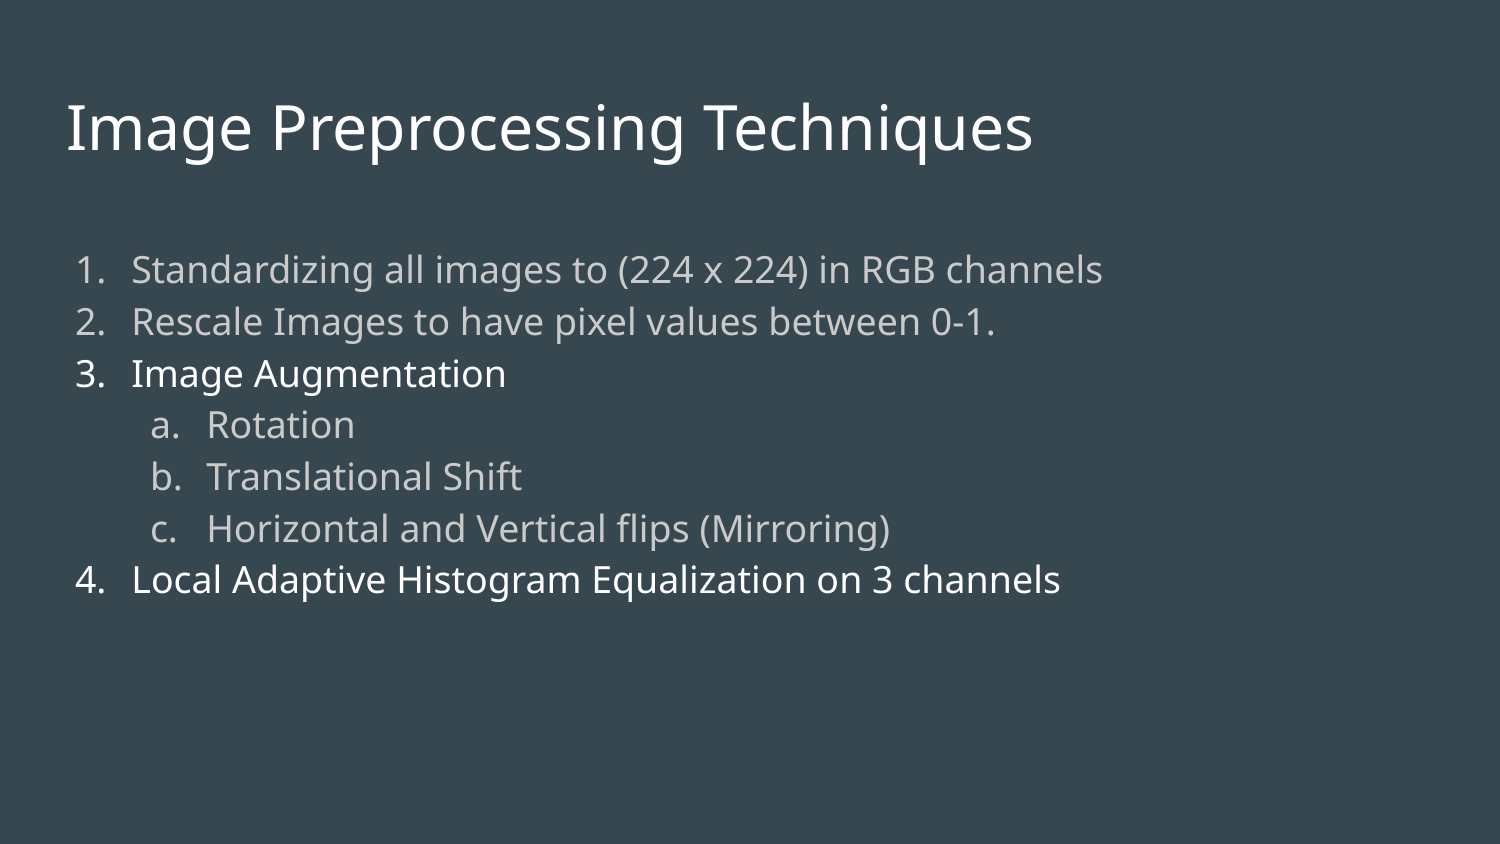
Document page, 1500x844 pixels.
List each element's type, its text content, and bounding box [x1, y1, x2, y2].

list Standardizing all images to (224 x 224) in RGB channels Rescale Images to have pixel values between 0-1. Image Augmentation Rotation Translational Shift Horizontal and Vertical flips (Mirroring) Local Adaptive Histogram Equalization on 3 channels [41, 224, 1439, 785]
title Image Preprocessing Techniques [51, 72, 1449, 167]
